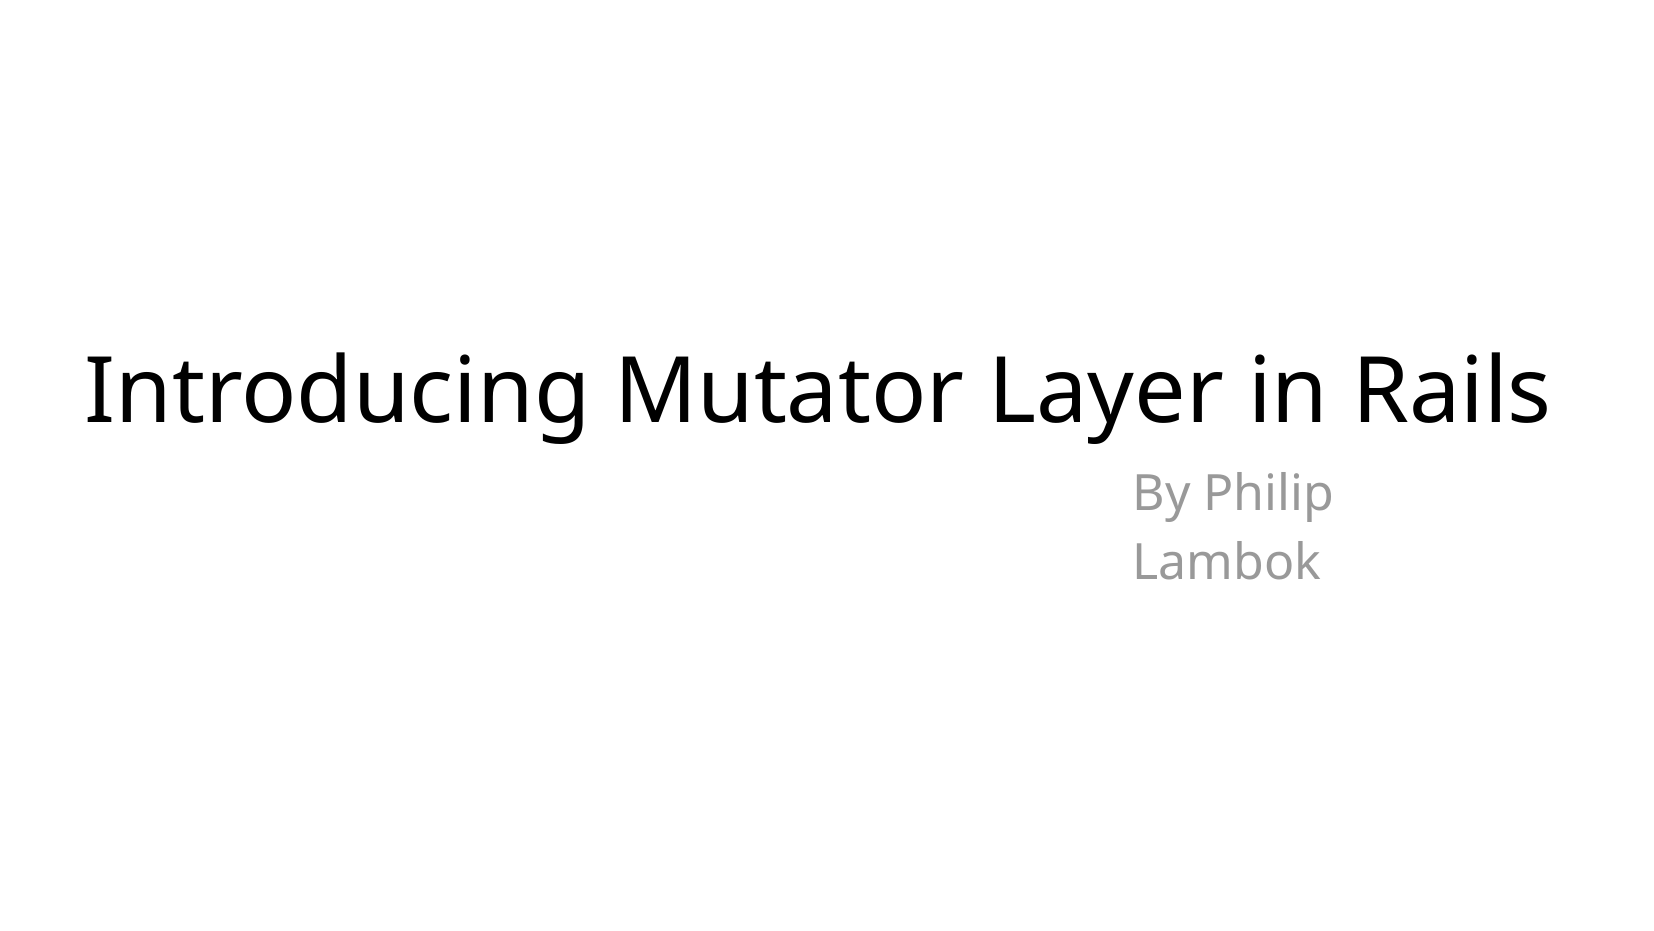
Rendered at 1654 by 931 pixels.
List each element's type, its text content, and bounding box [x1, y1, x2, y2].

text_box By Philip Lambok [1117, 450, 1538, 524]
title Introducing Mutator Layer in Rails [75, 309, 1564, 466]
